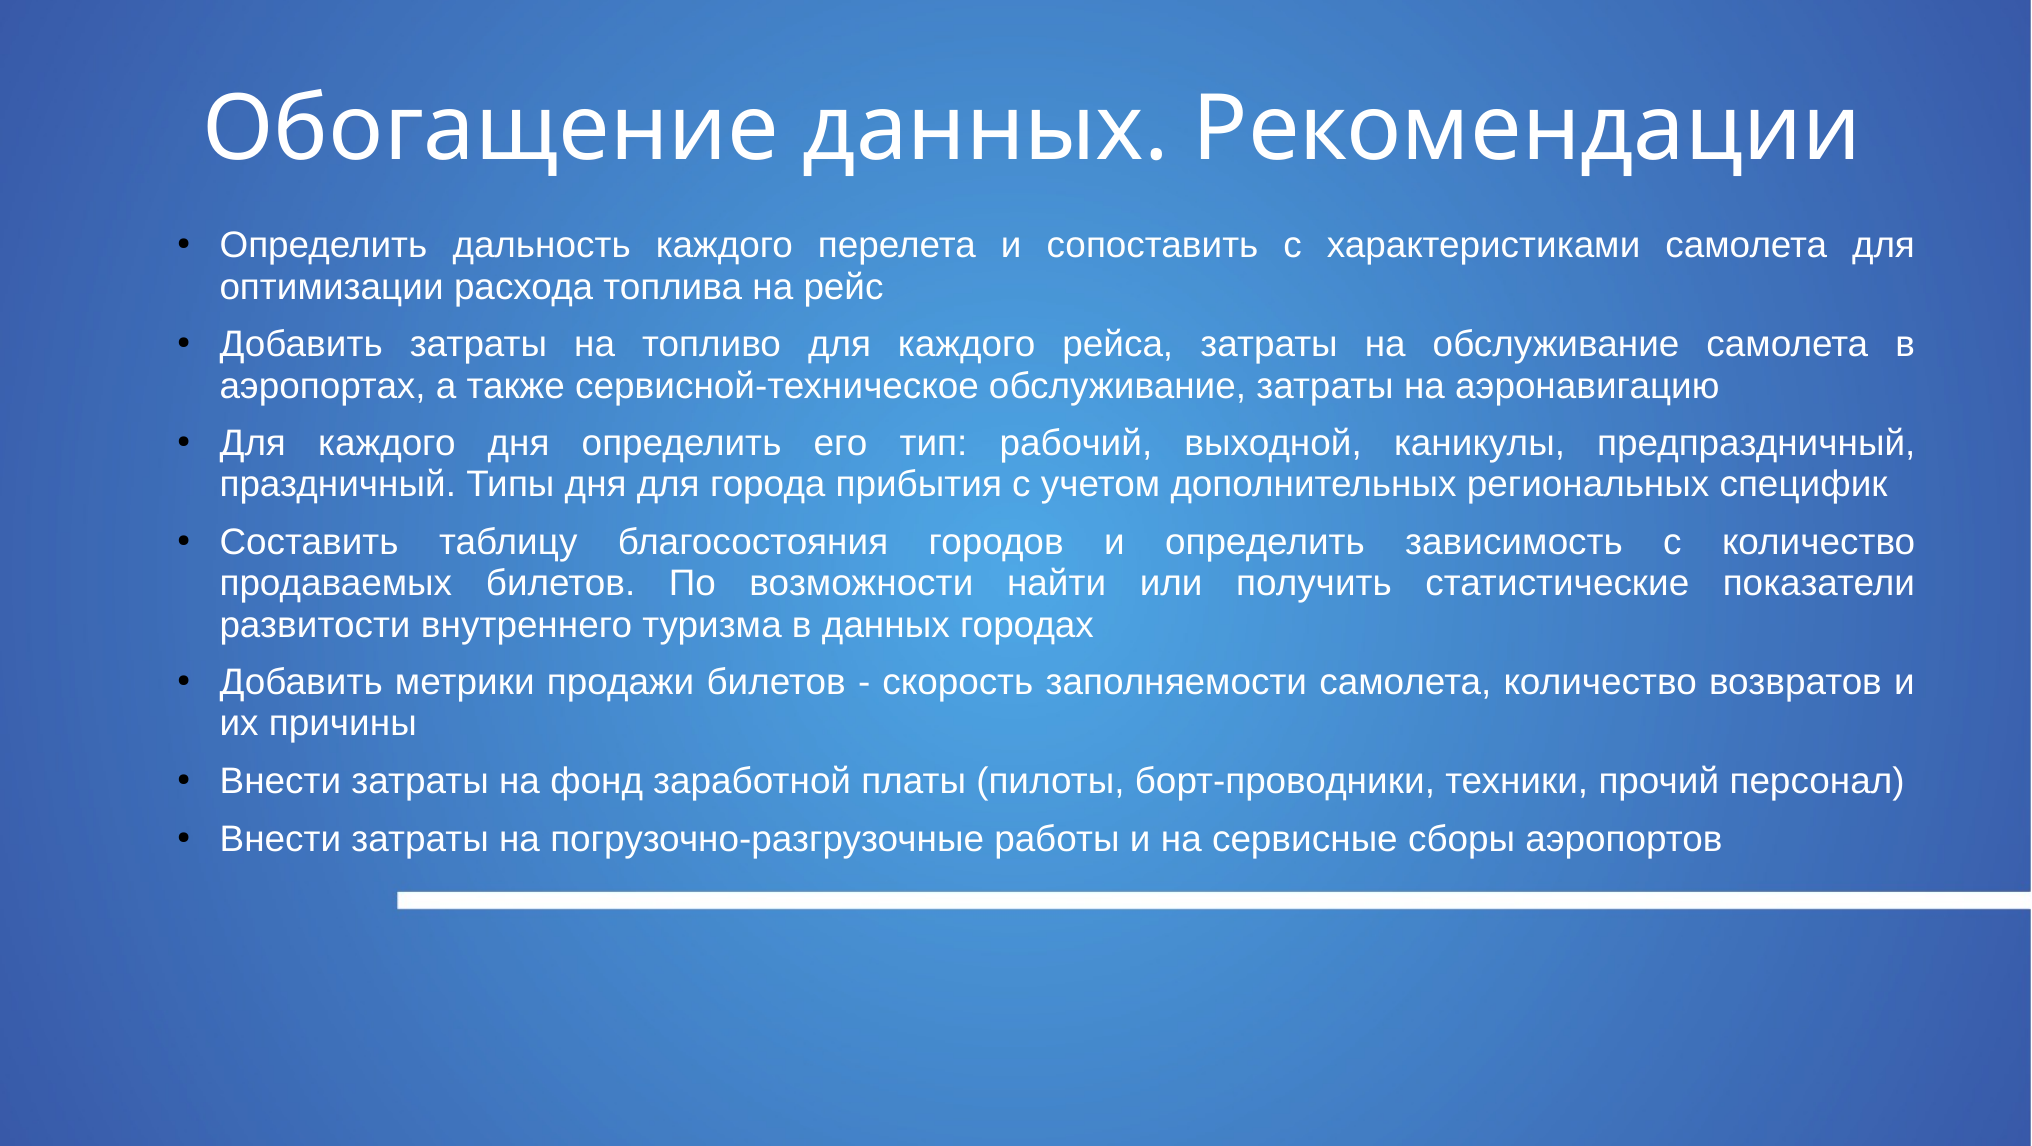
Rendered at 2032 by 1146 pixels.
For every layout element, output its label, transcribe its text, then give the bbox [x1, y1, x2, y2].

list Определить дальность каждого перелета и сопоставить с характеристиками самолета для оптимизации расхода топлива на рейс Добавить затраты на топливо для каждого рейса, затраты на обслуживание самолета в аэропортах, а также сервисной-техническое обслуживание, затраты на аэронавигацию Для каждого дня определить его тип: рабочий, выходной, каникулы, предпраздничный, праздничный. Типы дня для города прибытия с учетом дополнительных региональных специфик Составить таблицу благосостояния городов и определить зависимость с количество продаваемых билетов. По возможности найти или получить статистические показатели развитости внутреннего туризма в данных городах Добавить метрики продажи билетов - скорость заполняемости самолета, количество возвратов и их причины Внести затраты на фонд заработной платы (пилоты, борт-проводники, техники, прочий персонал) Внести затраты на погрузочно-разгрузочные работы и на сервисные сборы аэропортов [177, 224, 1919, 863]
title Обогащение данных. Рекомендации [118, 59, 1947, 189]
picture [0, 0, 2032, 1146]
